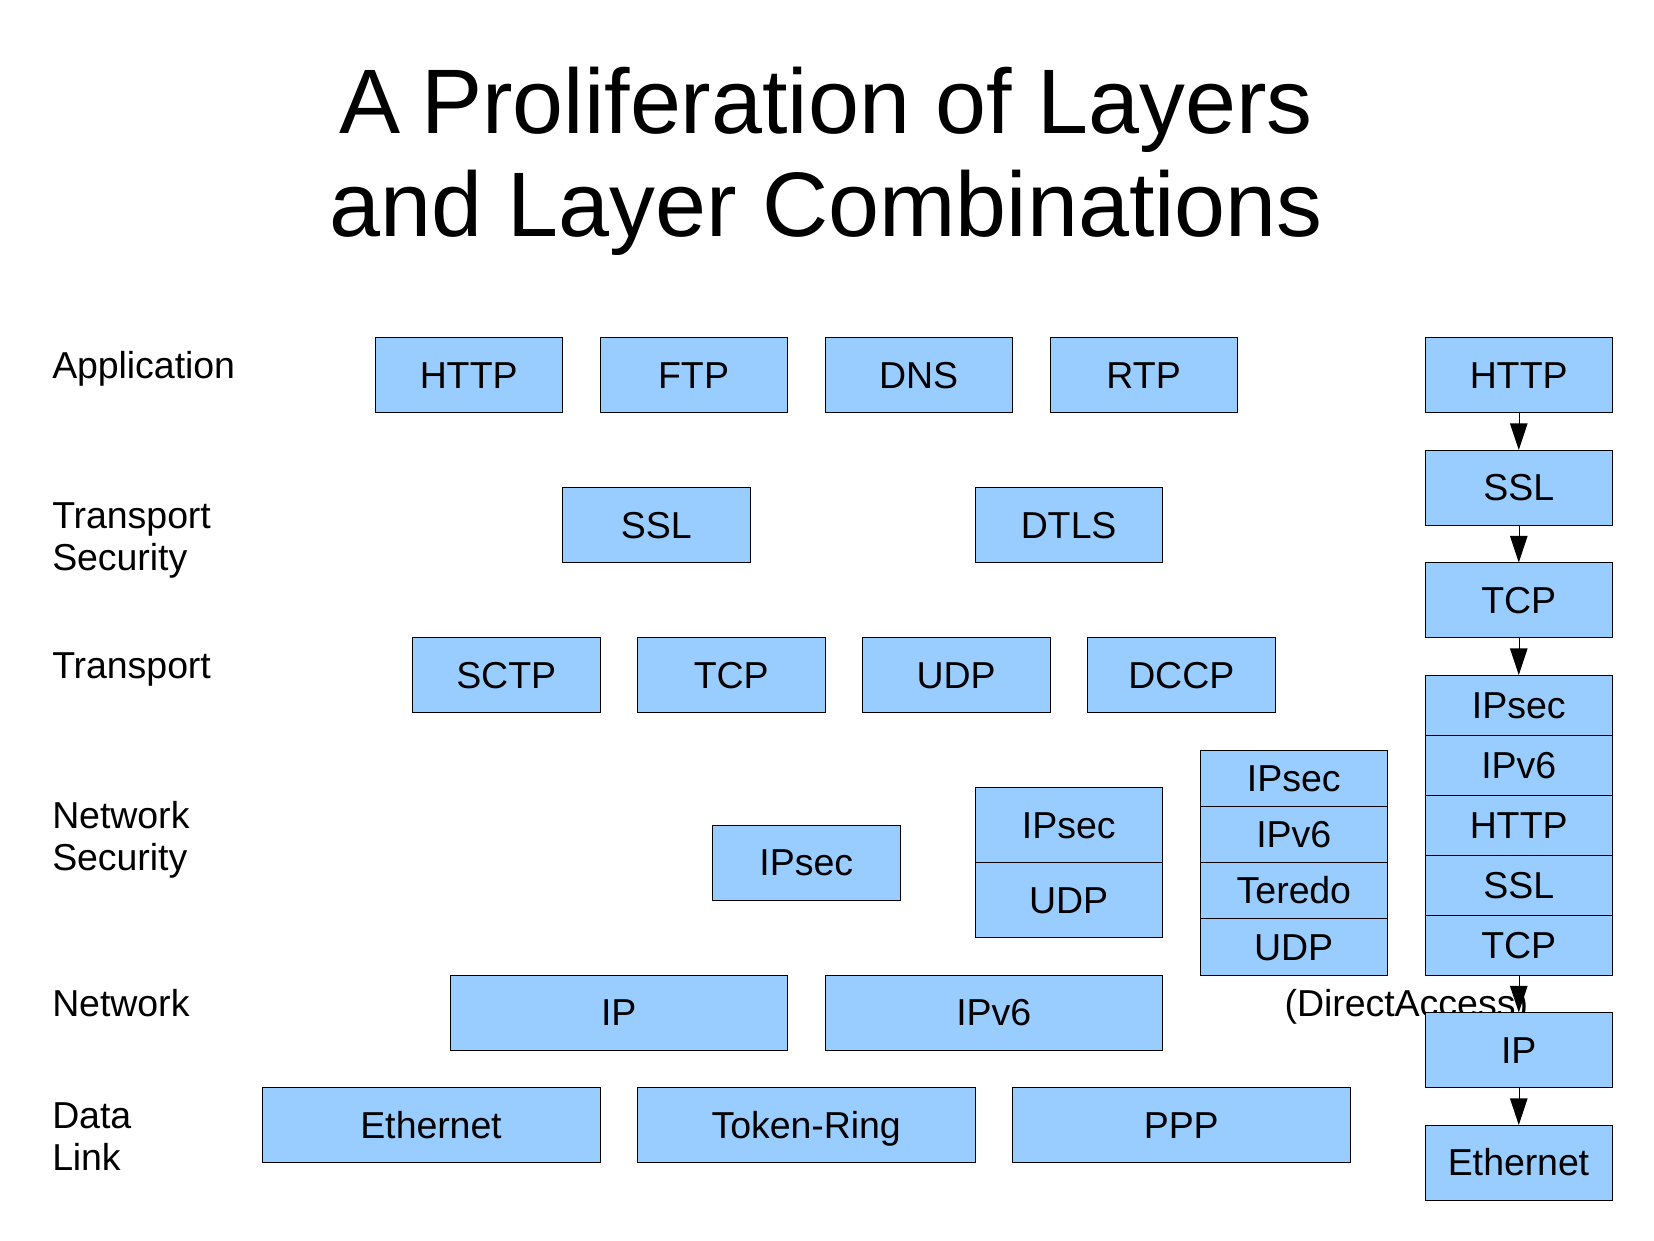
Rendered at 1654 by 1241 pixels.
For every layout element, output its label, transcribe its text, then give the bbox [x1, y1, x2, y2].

text_box TCP [1425, 916, 1613, 976]
text_box IP [1425, 1012, 1613, 1088]
title A Proliferation of Layers and Layer Combinations [82, 49, 1571, 257]
text_box DTLS [975, 487, 1163, 563]
text_box Transport Security [37, 487, 413, 587]
text_box HTTP [375, 337, 563, 413]
text_box Ethernet [262, 1087, 601, 1163]
text_box Application [37, 337, 338, 395]
text_box IPv6 [1425, 736, 1613, 796]
text_box HTTP [1425, 796, 1613, 856]
text_box IPsec [1425, 675, 1613, 736]
text_box PPP [1012, 1087, 1351, 1163]
text_box Token-Ring [637, 1087, 976, 1163]
text_box (DirectAccess) [1237, 975, 1519, 1032]
text_box Ethernet [1425, 1125, 1613, 1201]
text_box DNS [825, 337, 1013, 413]
text_box TCP [637, 637, 826, 713]
text_box SSL [562, 487, 751, 563]
text_box IP [450, 975, 788, 1051]
text_box IPv6 [1200, 806, 1388, 863]
text_box IPsec [975, 787, 1163, 862]
text_box HTTP [1425, 337, 1613, 413]
text_box DCCP [1087, 637, 1276, 713]
text_box SCTP [412, 637, 601, 713]
text_box IPsec [1200, 750, 1388, 806]
text_box Network [37, 975, 205, 1032]
text_box SSL [1425, 450, 1613, 526]
text_box FTP [600, 337, 788, 413]
text_box RTP [1050, 337, 1238, 413]
text_box SSL [1425, 856, 1613, 916]
text_box Network Security [37, 787, 338, 901]
text_box (DirectAccess) [1520, 975, 1576, 1012]
text_box TCP [1425, 562, 1613, 638]
text_box IPsec [712, 825, 901, 901]
text_box UDP [1200, 919, 1388, 976]
text_box Data Link [37, 1087, 226, 1187]
text_box Teredo [1200, 863, 1388, 919]
text_box UDP [975, 862, 1163, 938]
text_box IPv6 [825, 975, 1163, 1051]
text_box Transport [37, 637, 301, 695]
text_box UDP [862, 637, 1051, 713]
